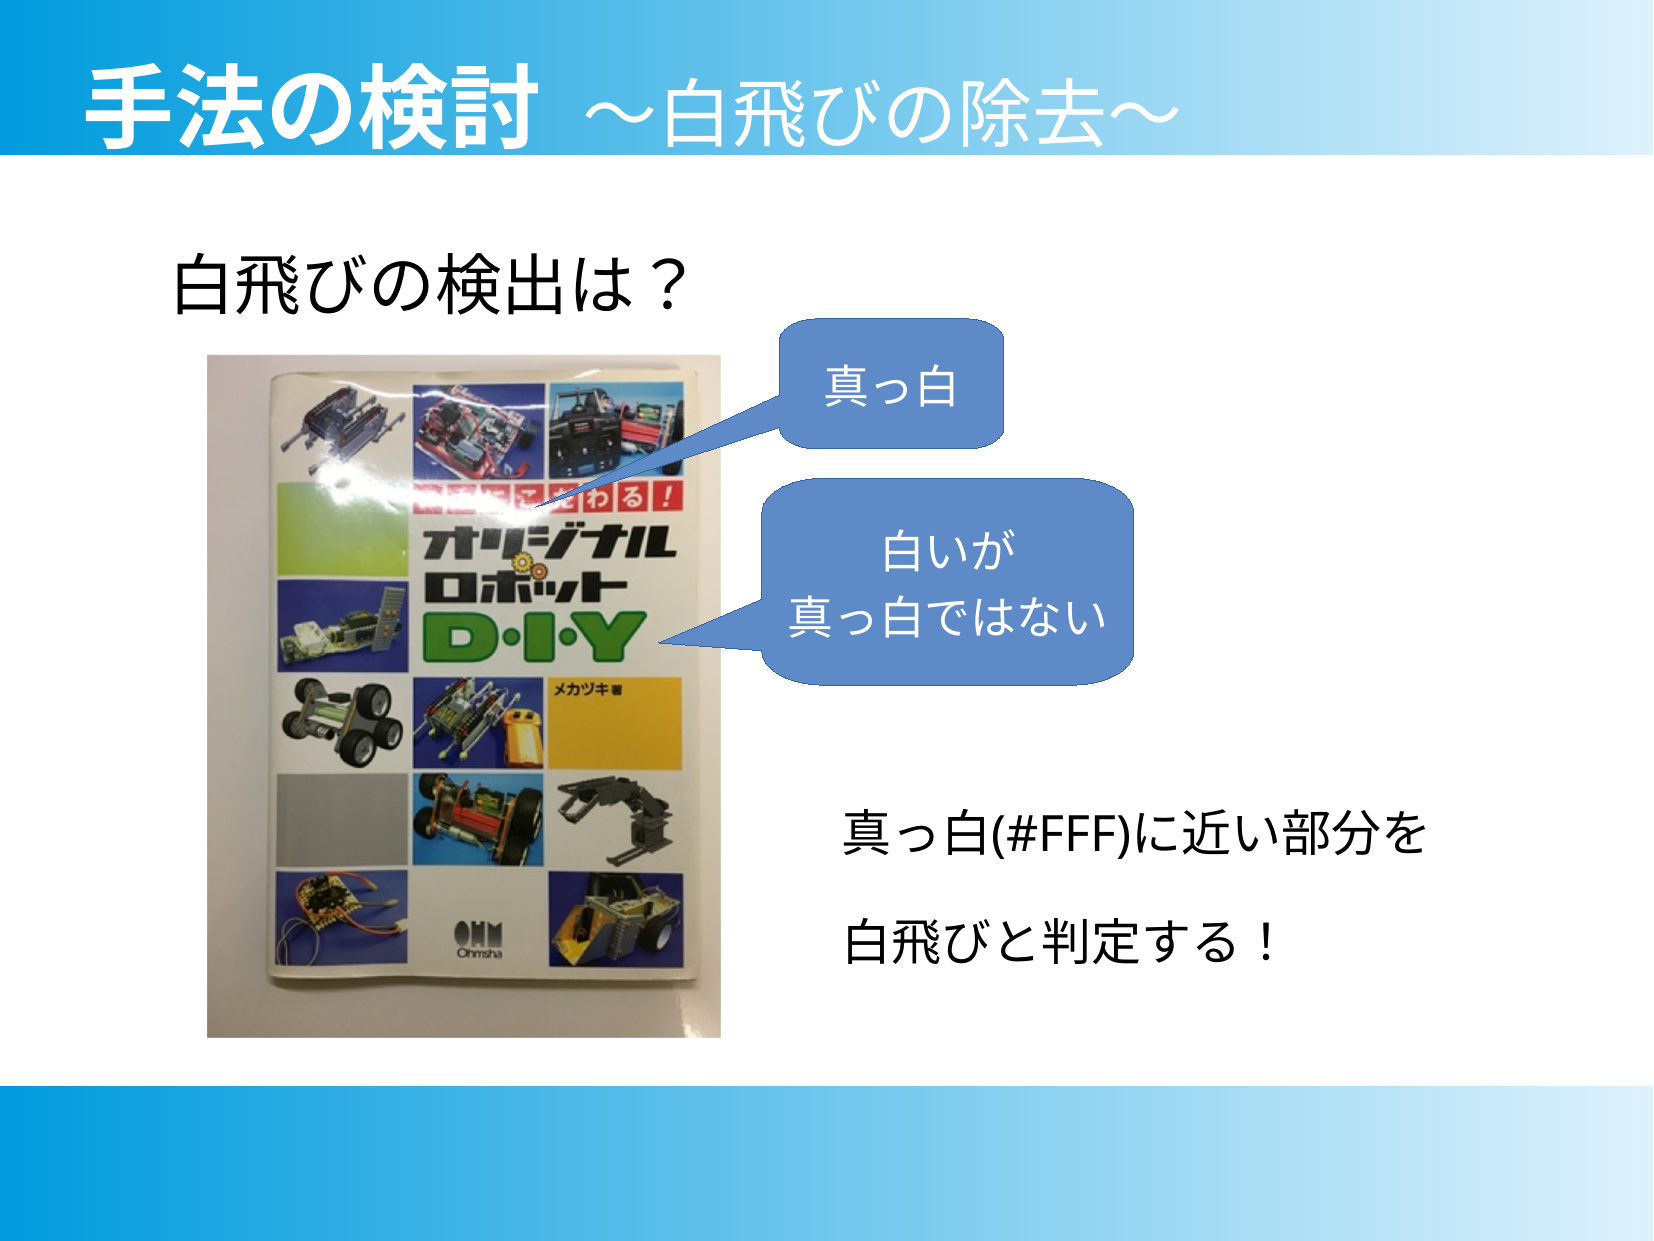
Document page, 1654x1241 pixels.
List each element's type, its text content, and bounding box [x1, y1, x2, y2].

title 手法の検討 〜白飛びの除去〜 [82, 32, 1571, 171]
text_box 白飛びの検出は？ [153, 224, 827, 340]
text_box 白いが 真っ白ではない [658, 478, 1134, 686]
picture [206, 354, 721, 1038]
text_box 真っ白(#FFF)に近い部分を 白飛びと判定する！ [826, 750, 1548, 990]
text_box 真っ白 [535, 318, 1004, 508]
